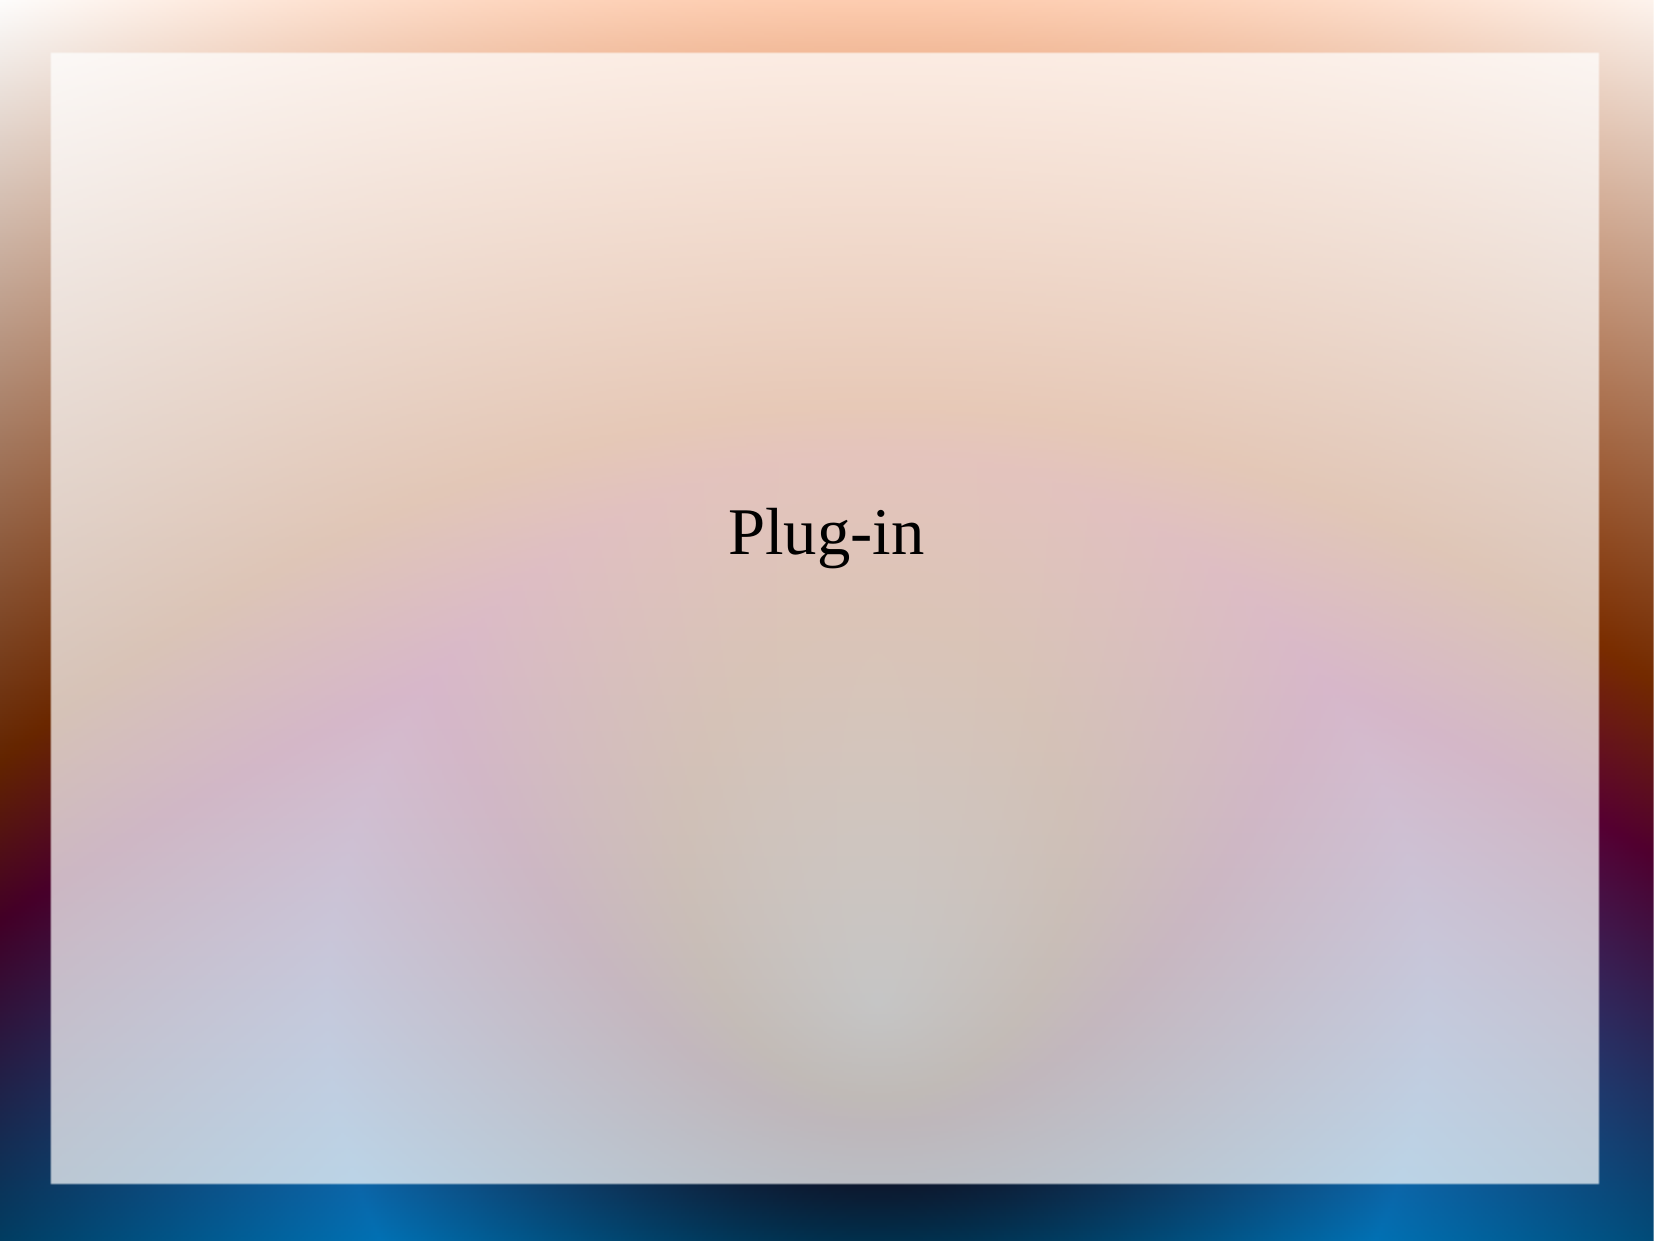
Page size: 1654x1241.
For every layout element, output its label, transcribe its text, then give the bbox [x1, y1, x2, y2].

subtitle Plug-in [82, 55, 1571, 1010]
picture [0, 0, 1654, 1241]
